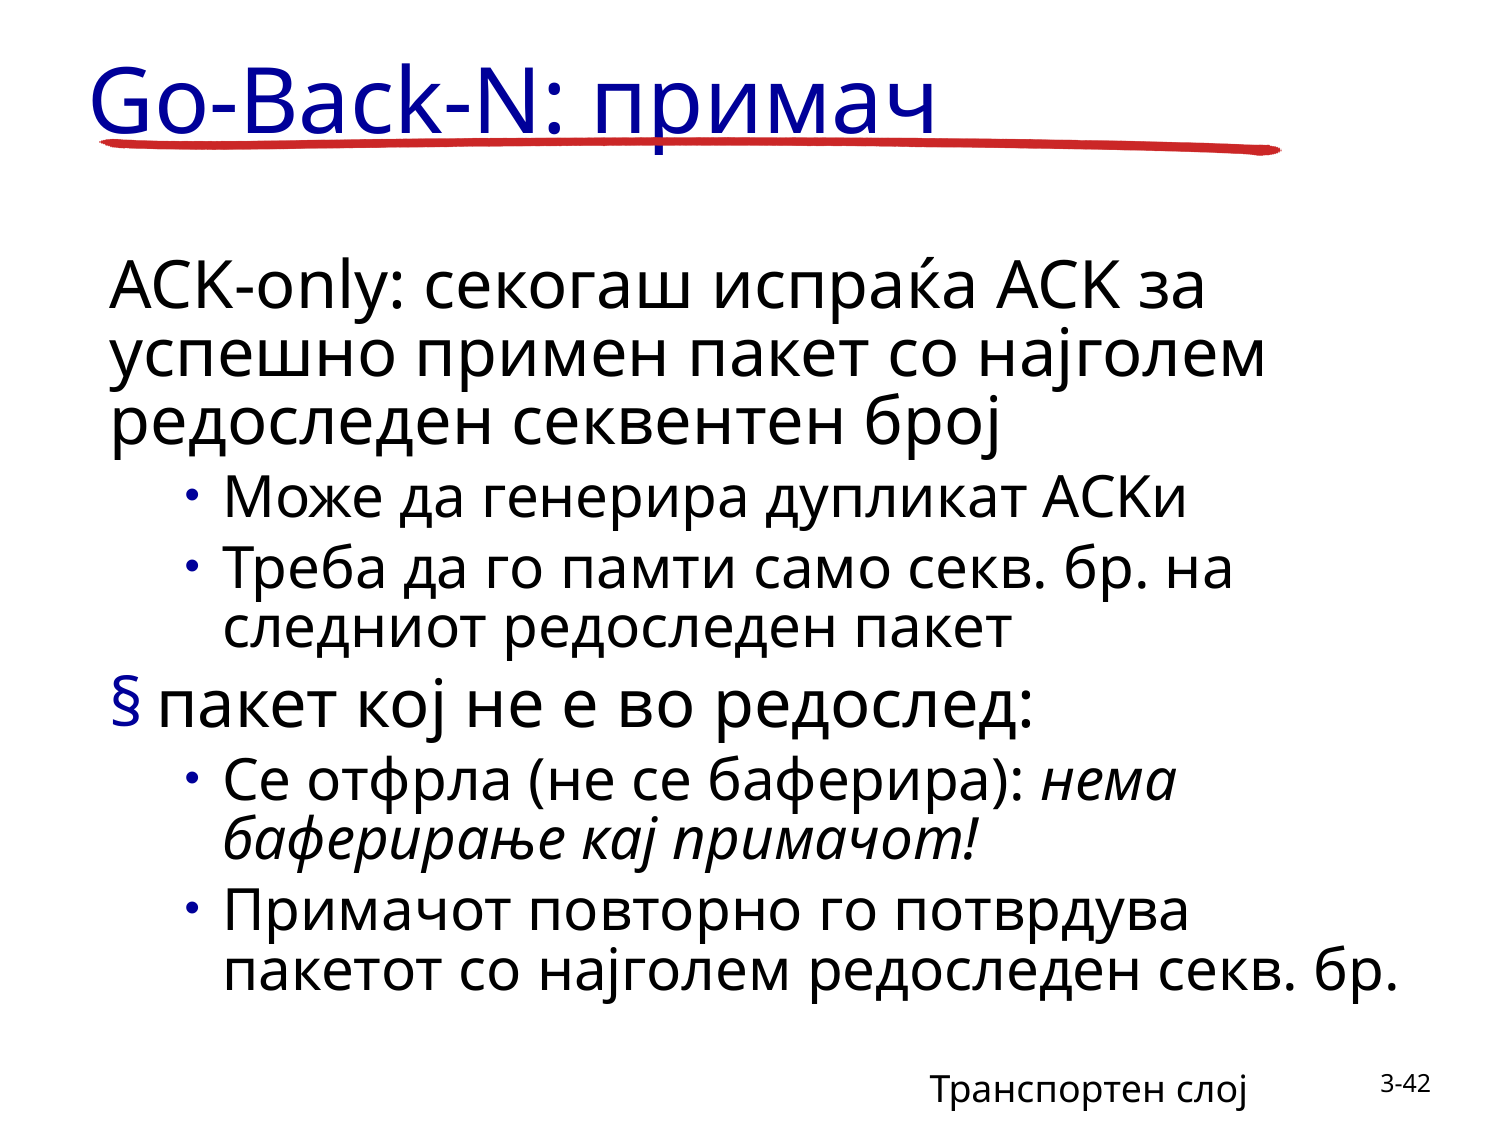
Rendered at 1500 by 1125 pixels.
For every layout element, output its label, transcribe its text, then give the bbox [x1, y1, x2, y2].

footer Транспортен слој [914, 1057, 1390, 1105]
slide_number 3-<number> [1365, 1060, 1477, 1106]
picture [94, 132, 1295, 161]
list ACK-only: секогаш испраќа ACK за успешно примен пакет со најголем редоследен секвентен број Може да генерира дупликат ACKи Треба да го памти само секв. бр. на следниот редоследен пакет пакет кој не е во редослед: Се отфрла (не се баферира): нема баферирање кај примачот! Примачот повторно го потврдува пакетот со најголем редоследен секв. бр. [94, 247, 1432, 716]
title Go-Back-N: примач [72, 34, 1348, 149]
